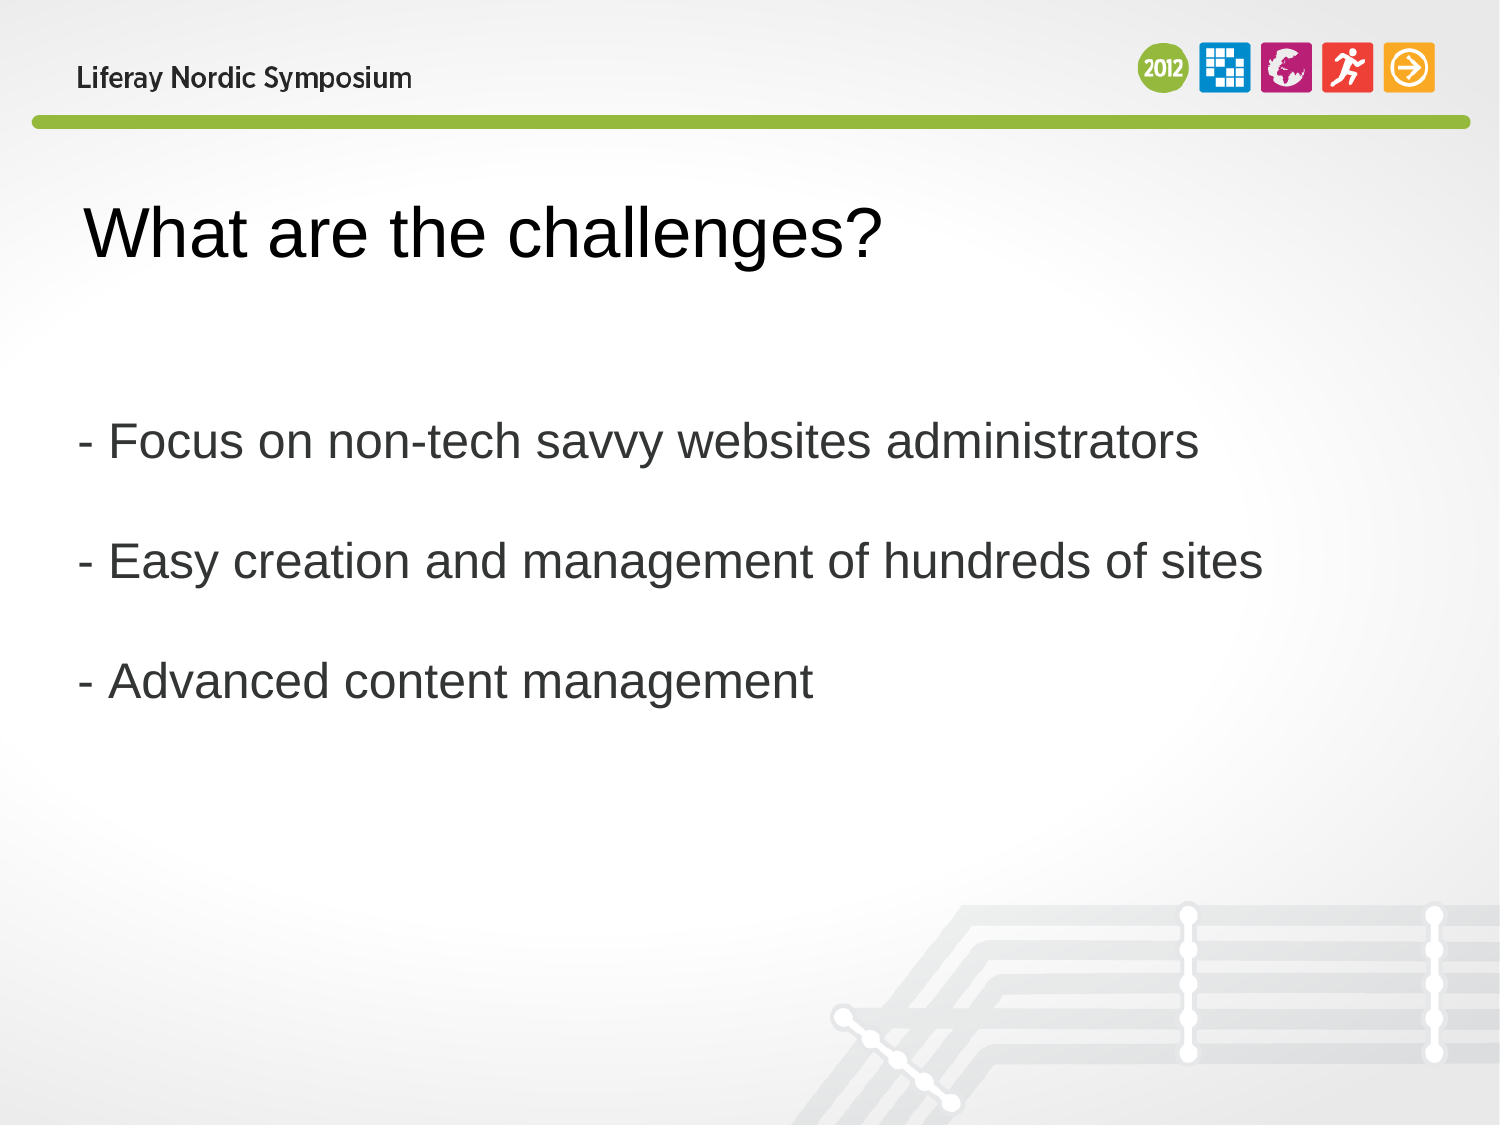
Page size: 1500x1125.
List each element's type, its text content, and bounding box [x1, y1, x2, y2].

title What are the challenges? [68, 179, 1031, 305]
list - Focus on non-tech savvy websites administrators - Easy creation and management of hundreds of sites - Advanced content management [62, 341, 1463, 1067]
picture [0, 0, 1500, 1125]
